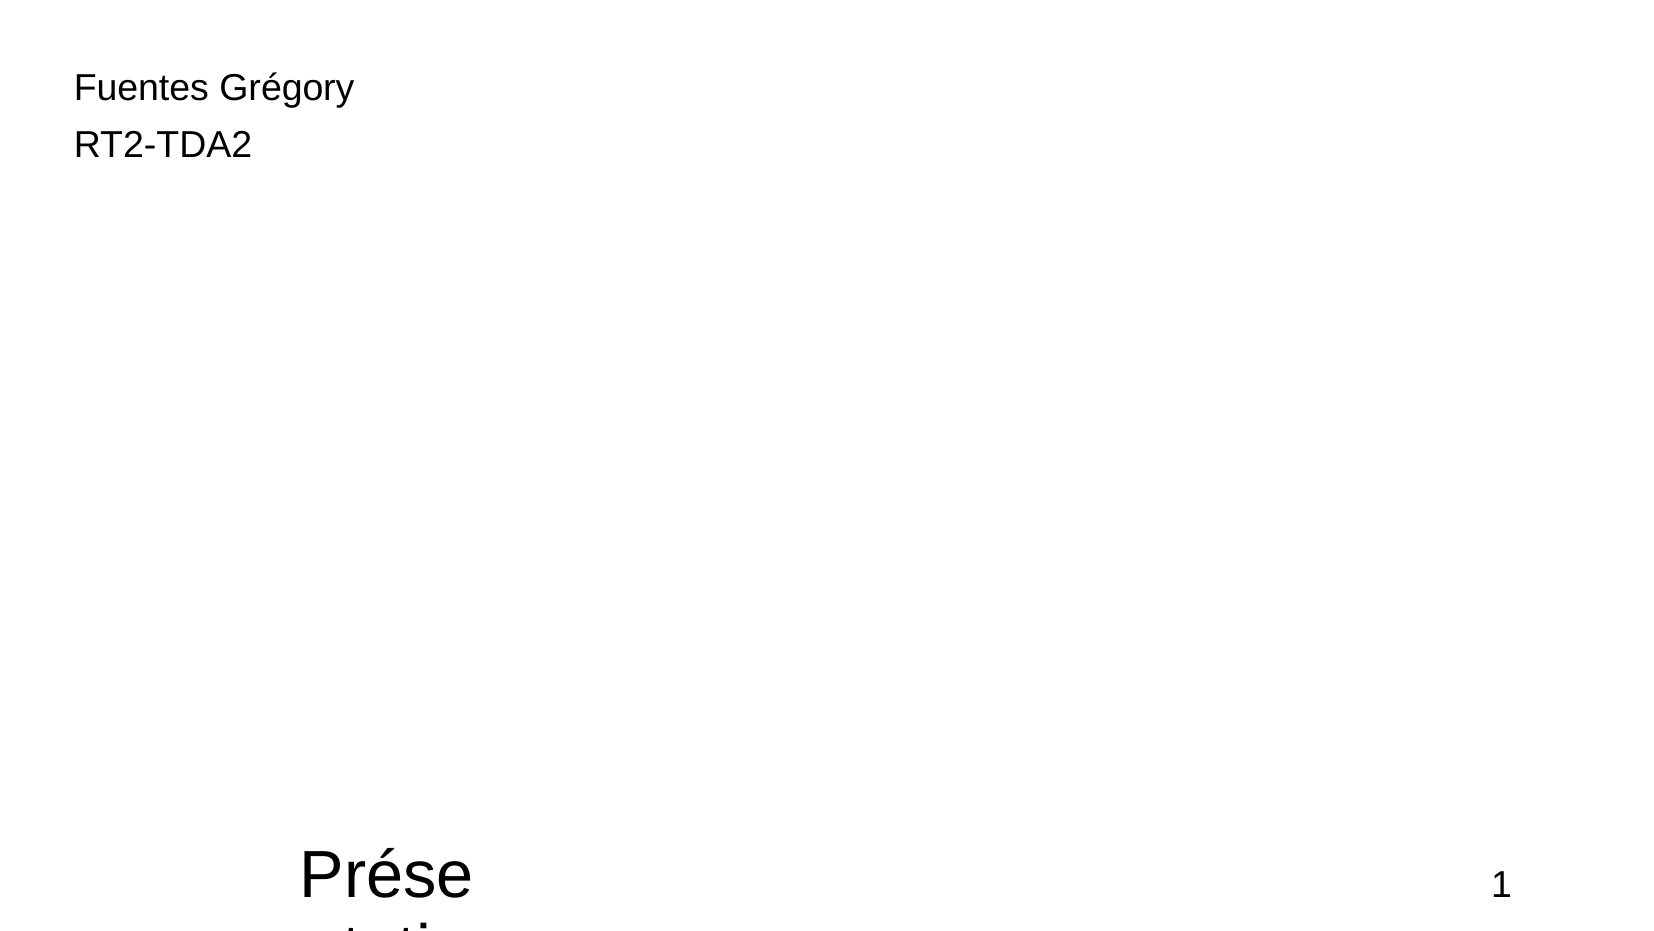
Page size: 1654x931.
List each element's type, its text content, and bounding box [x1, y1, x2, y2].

text_box RT2-TDA2 [59, 115, 384, 173]
subtitle Présentation Cartographie du web [295, 836, 479, 931]
text_box Fuentes Grégory [59, 59, 443, 116]
